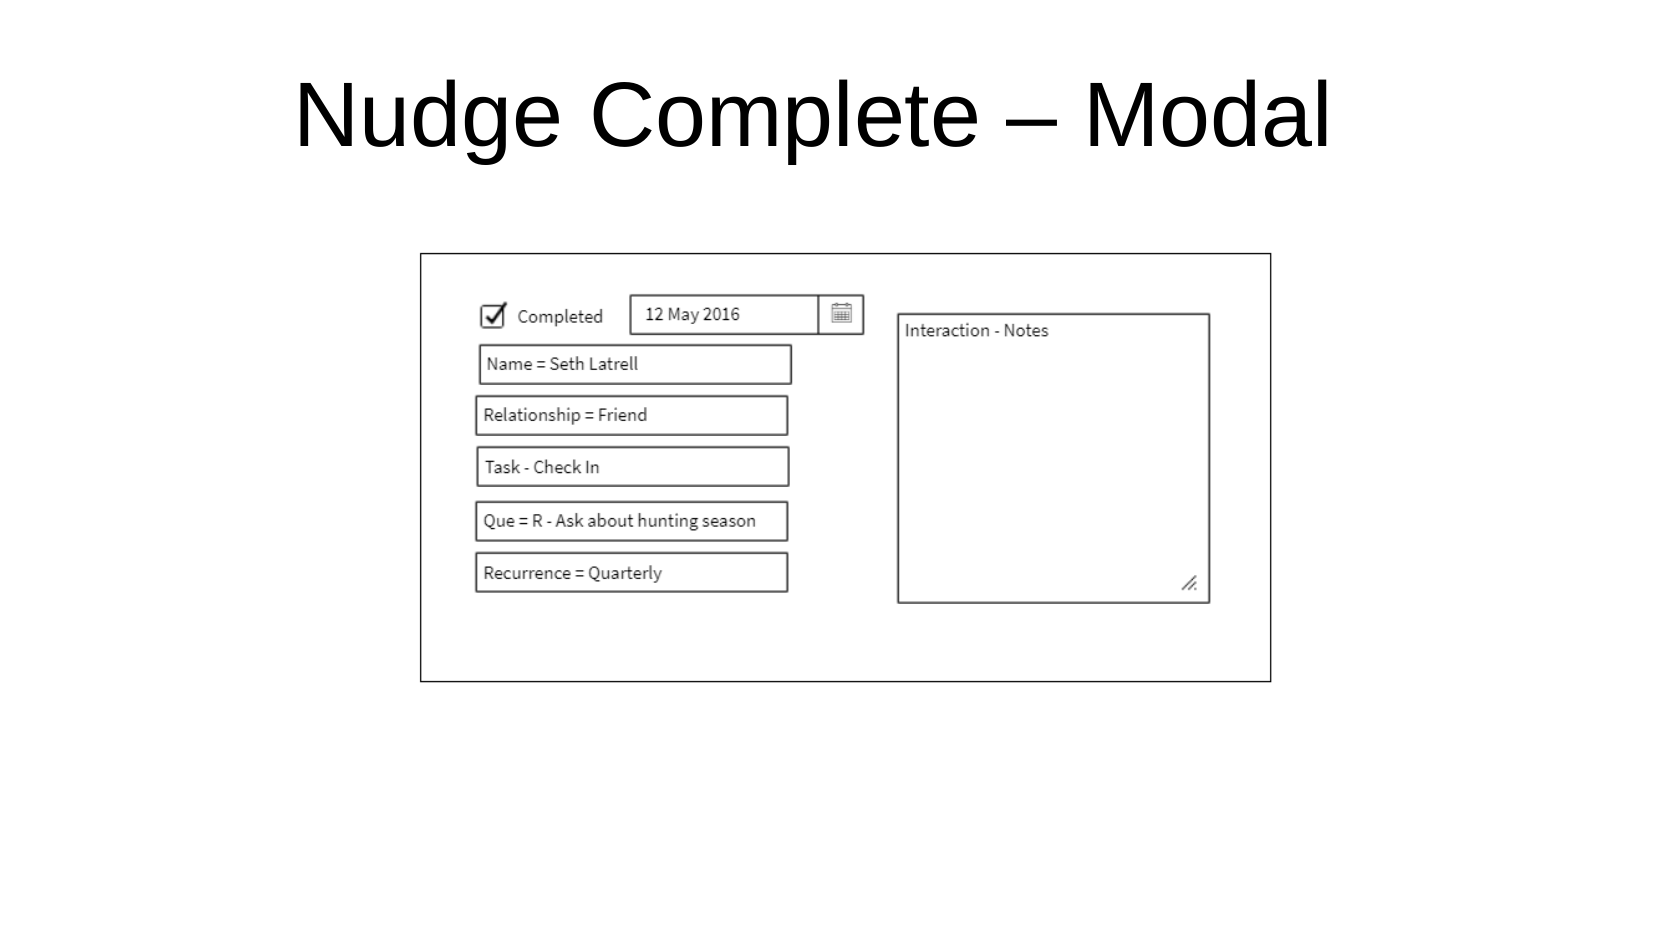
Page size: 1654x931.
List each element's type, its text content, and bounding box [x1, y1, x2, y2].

picture [343, 217, 1310, 758]
title Nudge Complete – Modal [82, 37, 1571, 193]
